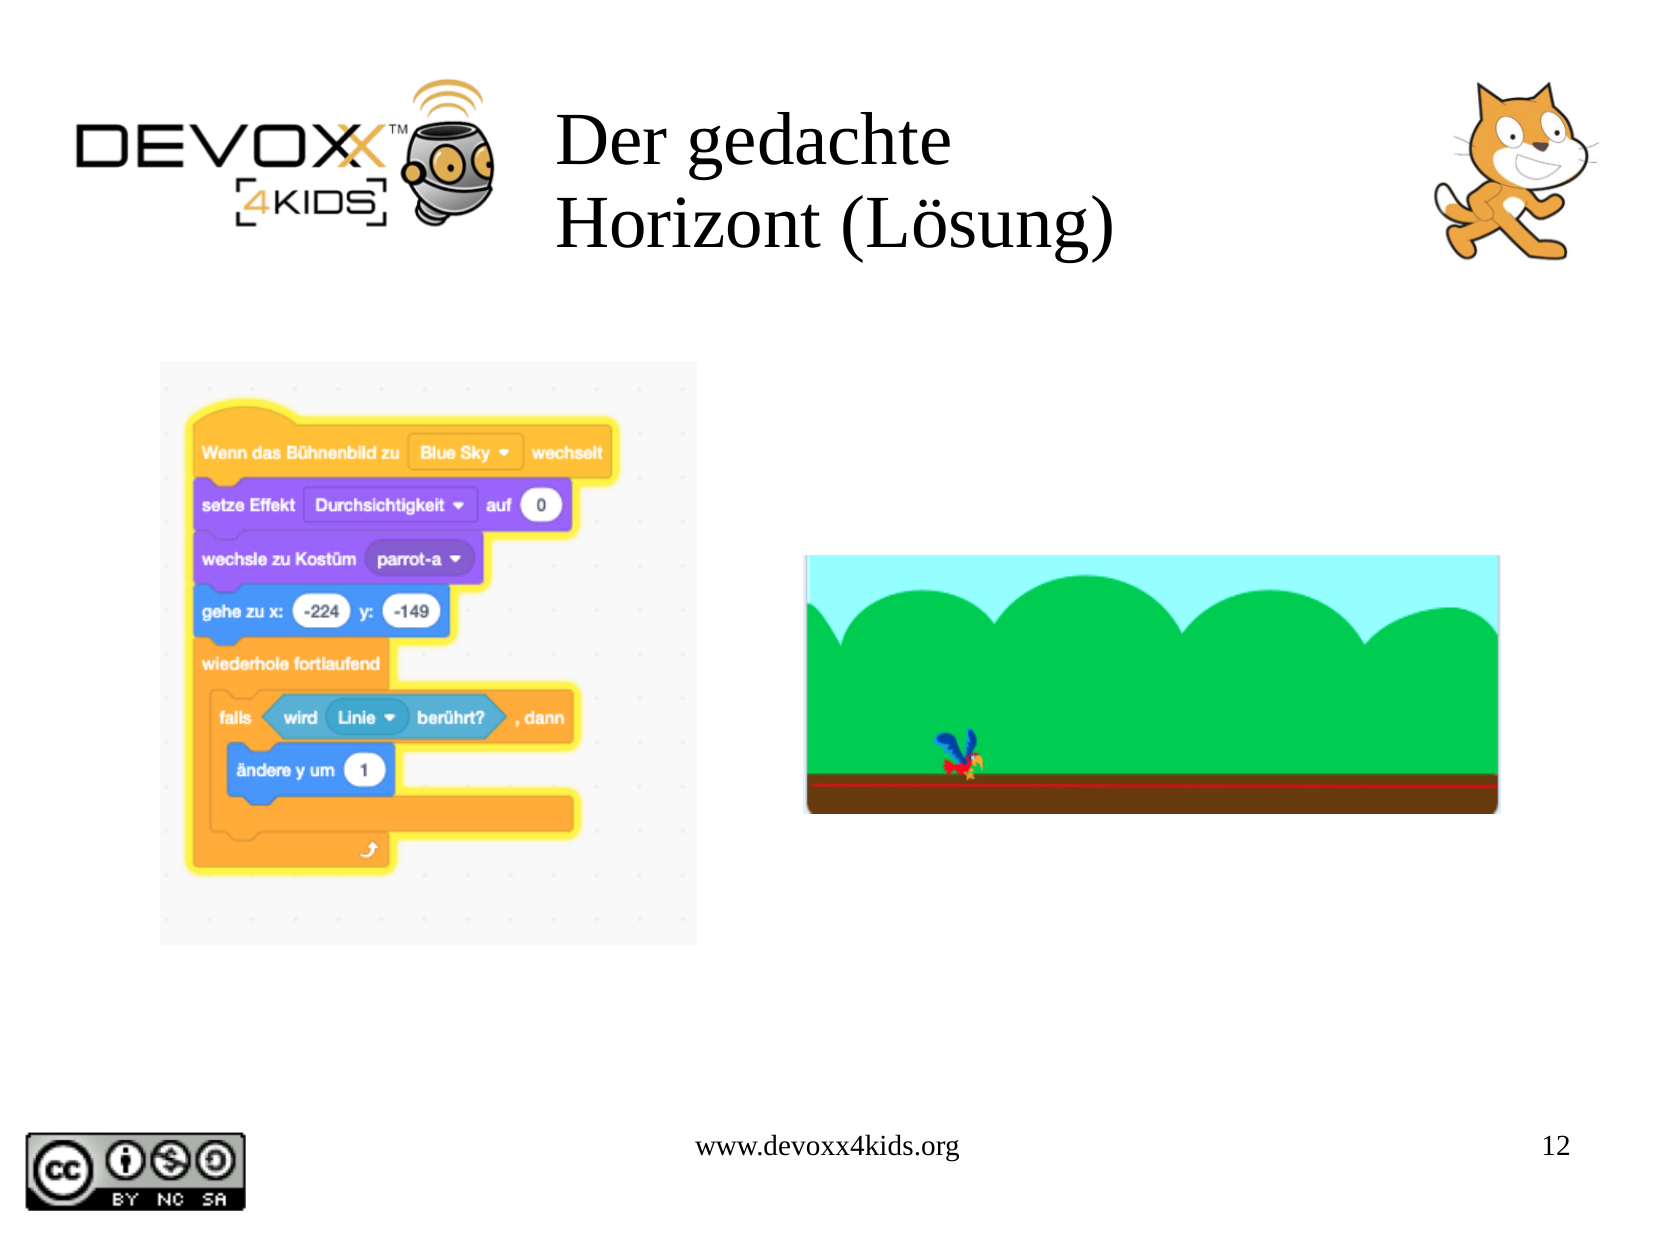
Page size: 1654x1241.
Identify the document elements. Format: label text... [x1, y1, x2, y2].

picture [14, 1121, 249, 1212]
title Der gedachte Horizont (Lösung) [555, 78, 1347, 284]
picture [1431, 54, 1607, 272]
subtitle [59, 295, 1548, 1114]
text_box [82, 290, 1571, 1109]
picture [160, 361, 697, 945]
picture [35, 58, 511, 255]
picture [803, 555, 1501, 814]
